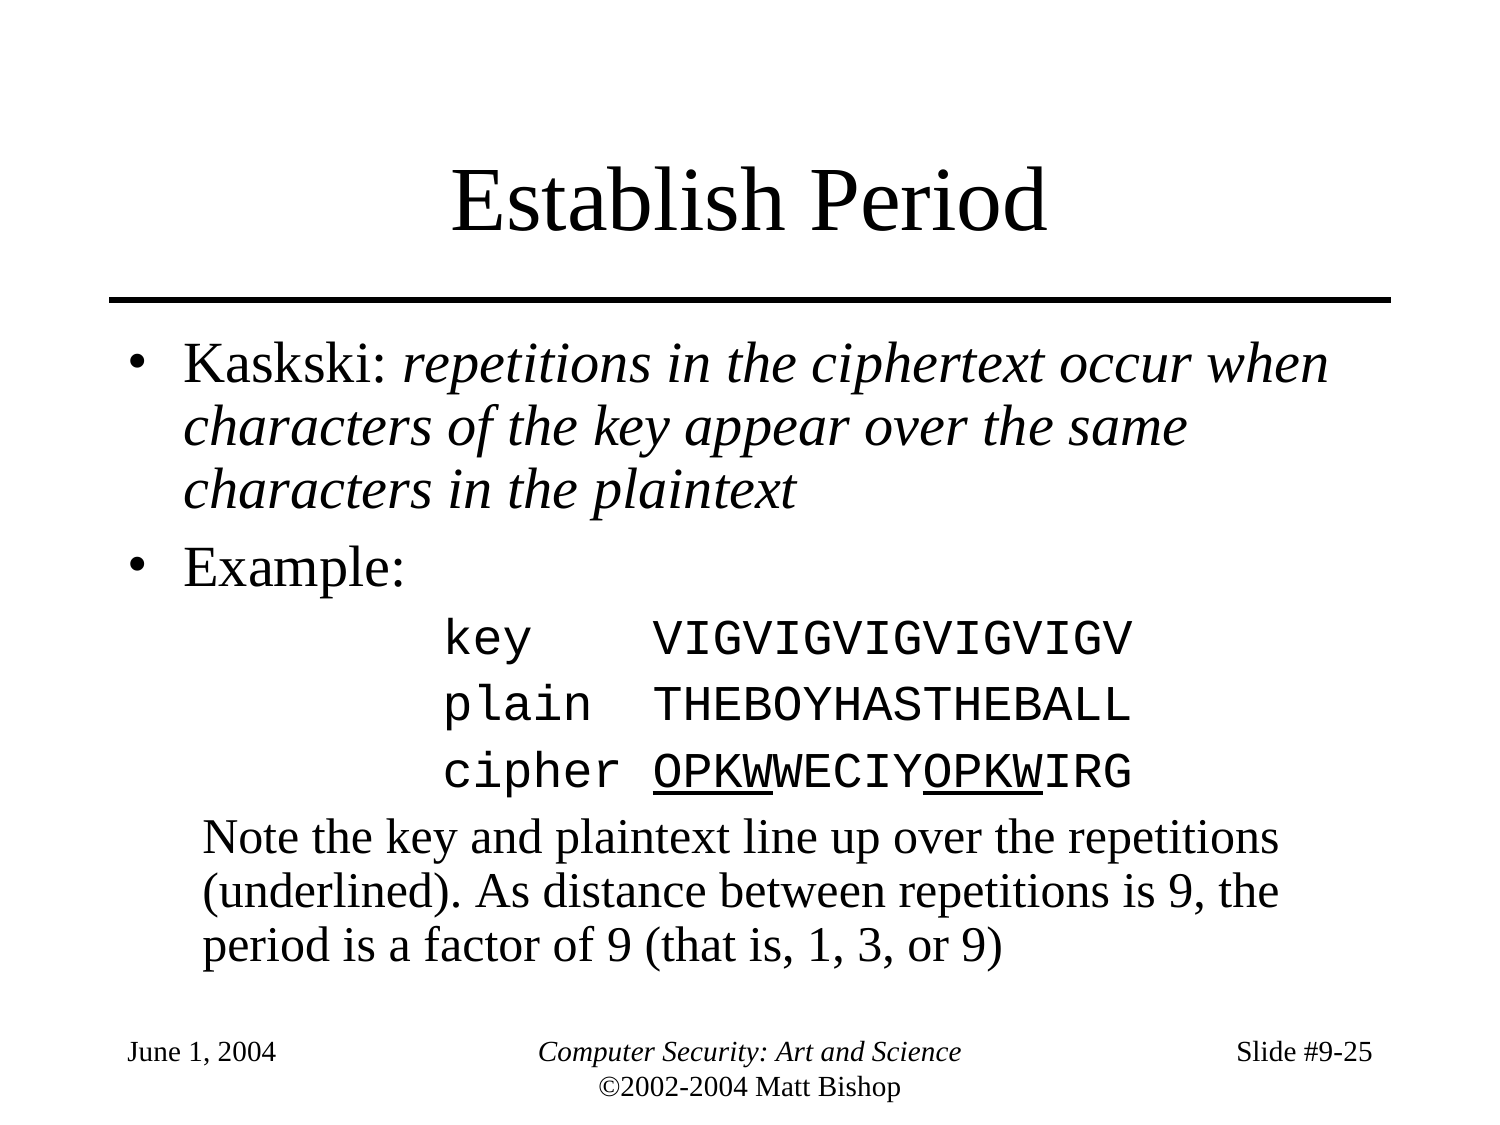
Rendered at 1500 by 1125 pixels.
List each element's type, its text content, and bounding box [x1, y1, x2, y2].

title Establish Period [112, 99, 1388, 288]
list Kaskski: repetitions in the ciphertext occur when characters of the key appear over the same characters in the plaintext Example: key VIGVIGVIGVIGVIGV plain THEBOYHASTHEBALL cipher OPKWWECIYOPKWIRG Note the key and plaintext line up over the repetitions (underlined). As distance between repetitions is 9, the period is a factor of 9 (that is, 1, 3, or 9) [112, 324, 1388, 1000]
